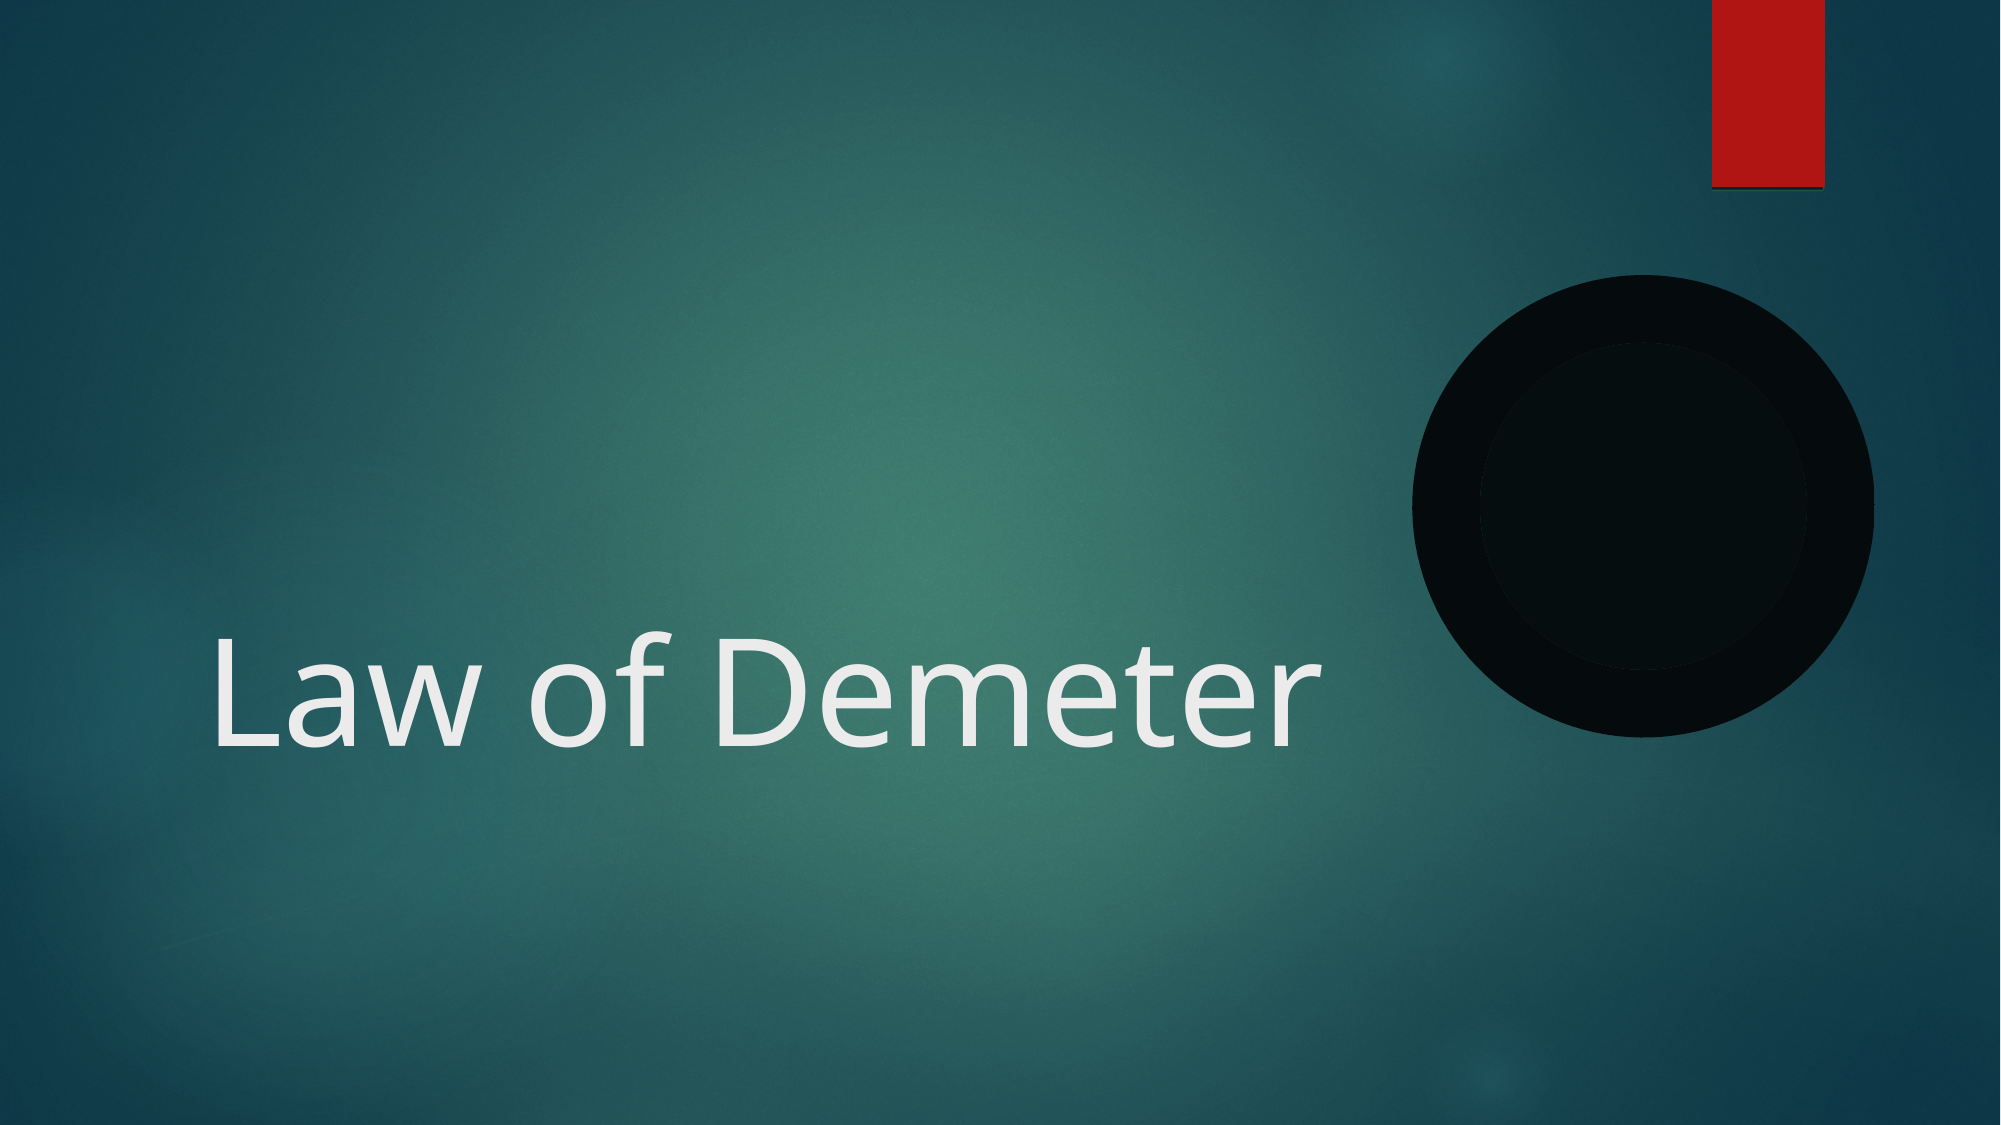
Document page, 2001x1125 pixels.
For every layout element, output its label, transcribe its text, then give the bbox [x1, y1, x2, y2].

title Law of Demeter [189, 237, 1638, 784]
